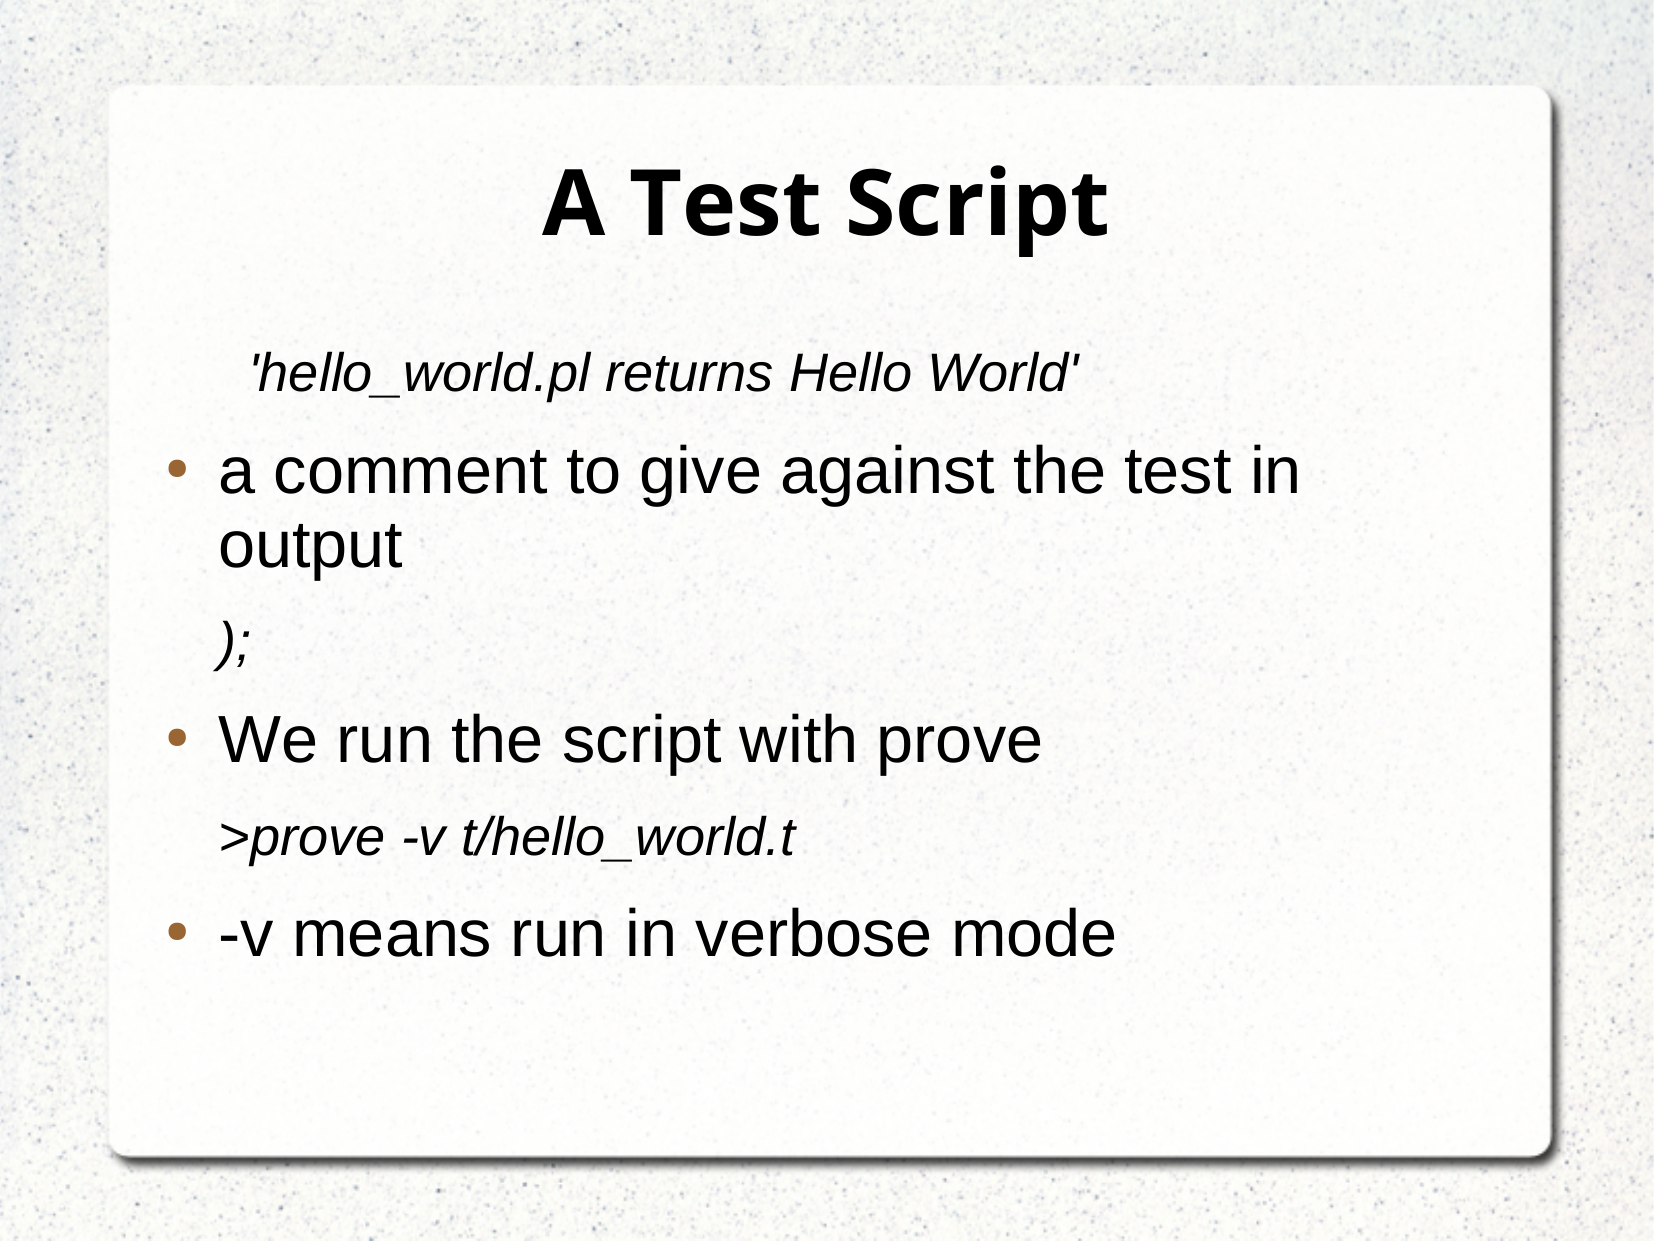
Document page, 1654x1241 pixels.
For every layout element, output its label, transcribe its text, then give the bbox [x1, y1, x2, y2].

list 'hello_world.pl returns Hello World' a comment to give against the test in output ); We run the script with prove >prove -v t/hello_world.t -v means run in verbose mode [147, 342, 1506, 978]
picture [0, 0, 1654, 1241]
title A Test Script [118, 96, 1536, 304]
